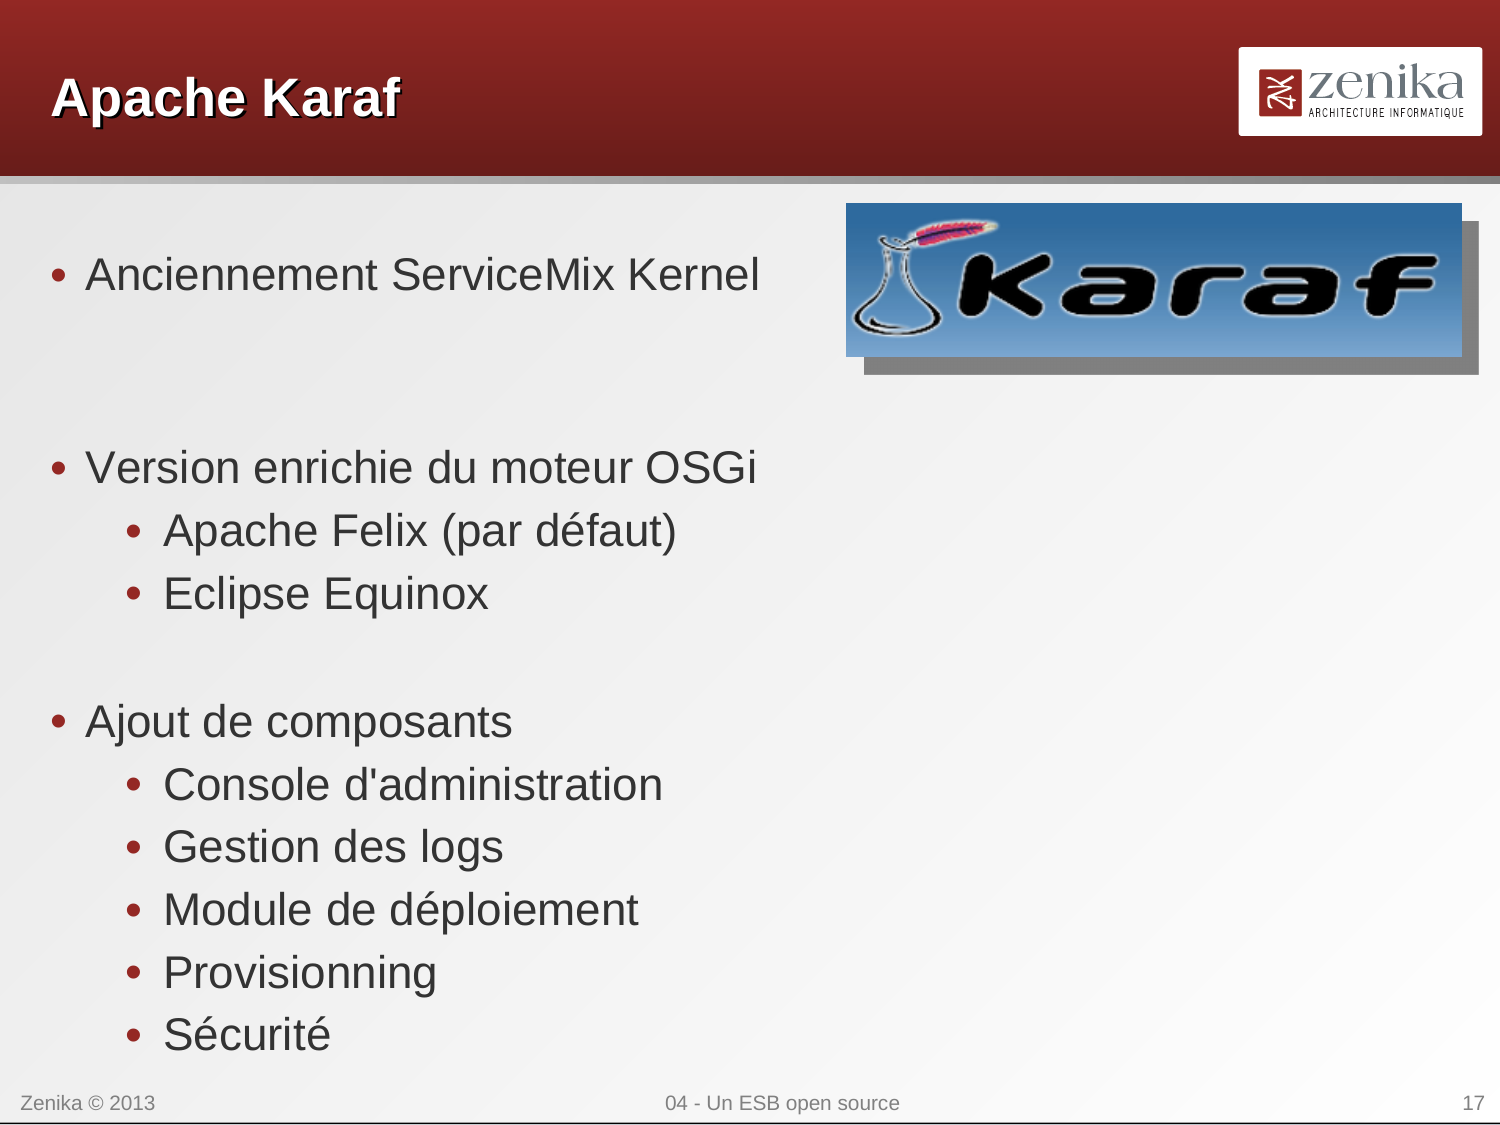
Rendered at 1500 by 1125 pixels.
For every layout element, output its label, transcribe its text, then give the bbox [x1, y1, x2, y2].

picture [846, 203, 1462, 357]
picture [1257, 58, 1464, 125]
title Apache Karaf [50, 15, 1206, 180]
list Anciennement ServiceMix Kernel Version enrichie du moteur OSGi Apache Felix (par défaut) Eclipse Equinox Ajout de composants Console d'administration Gestion des logs Module de déploiement Provisionning Sécurité [50, 249, 1477, 1125]
